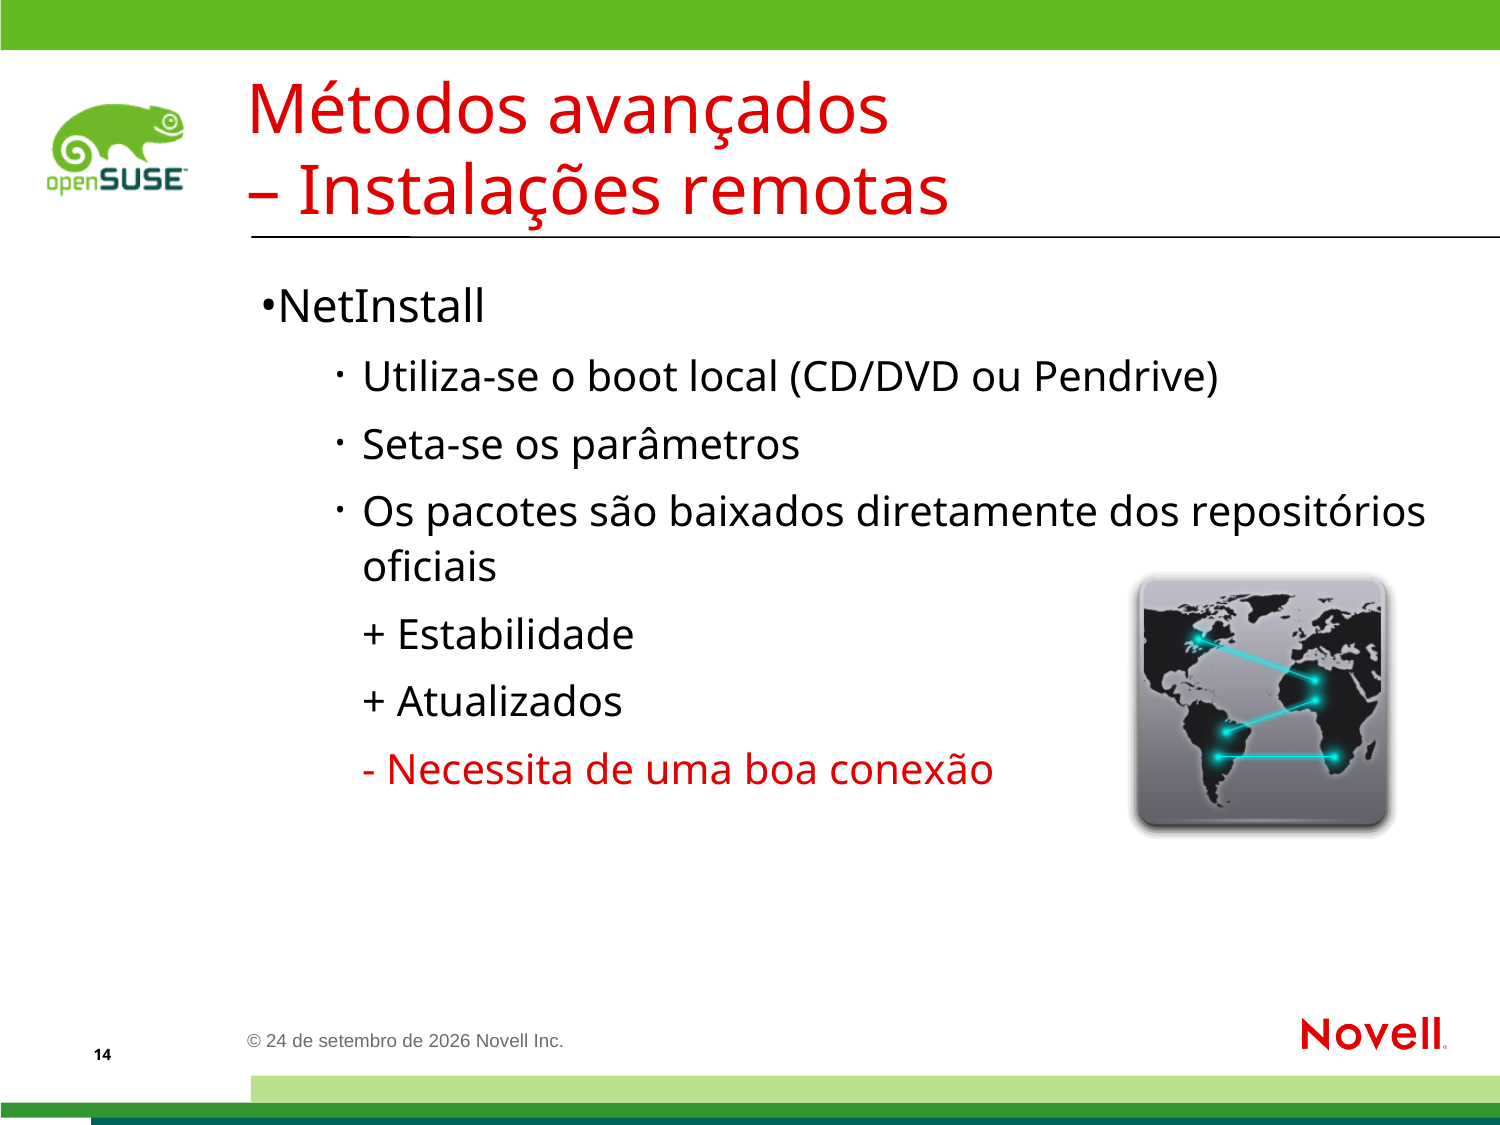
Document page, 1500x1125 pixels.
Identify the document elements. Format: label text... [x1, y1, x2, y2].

picture [47, 104, 188, 197]
picture [1295, 1026, 1453, 1056]
title Métodos avançados – Instalações remotas [246, 60, 1409, 239]
picture [1122, 560, 1403, 842]
list NetInstall Utiliza-se o boot local (CD/DVD ou Pendrive) Seta-se os parâmetros Os pacotes são baixados diretamente dos repositórios oficiais + Estabilidade + Atualizados - Necessita de uma boa conexão [245, 267, 1458, 1026]
